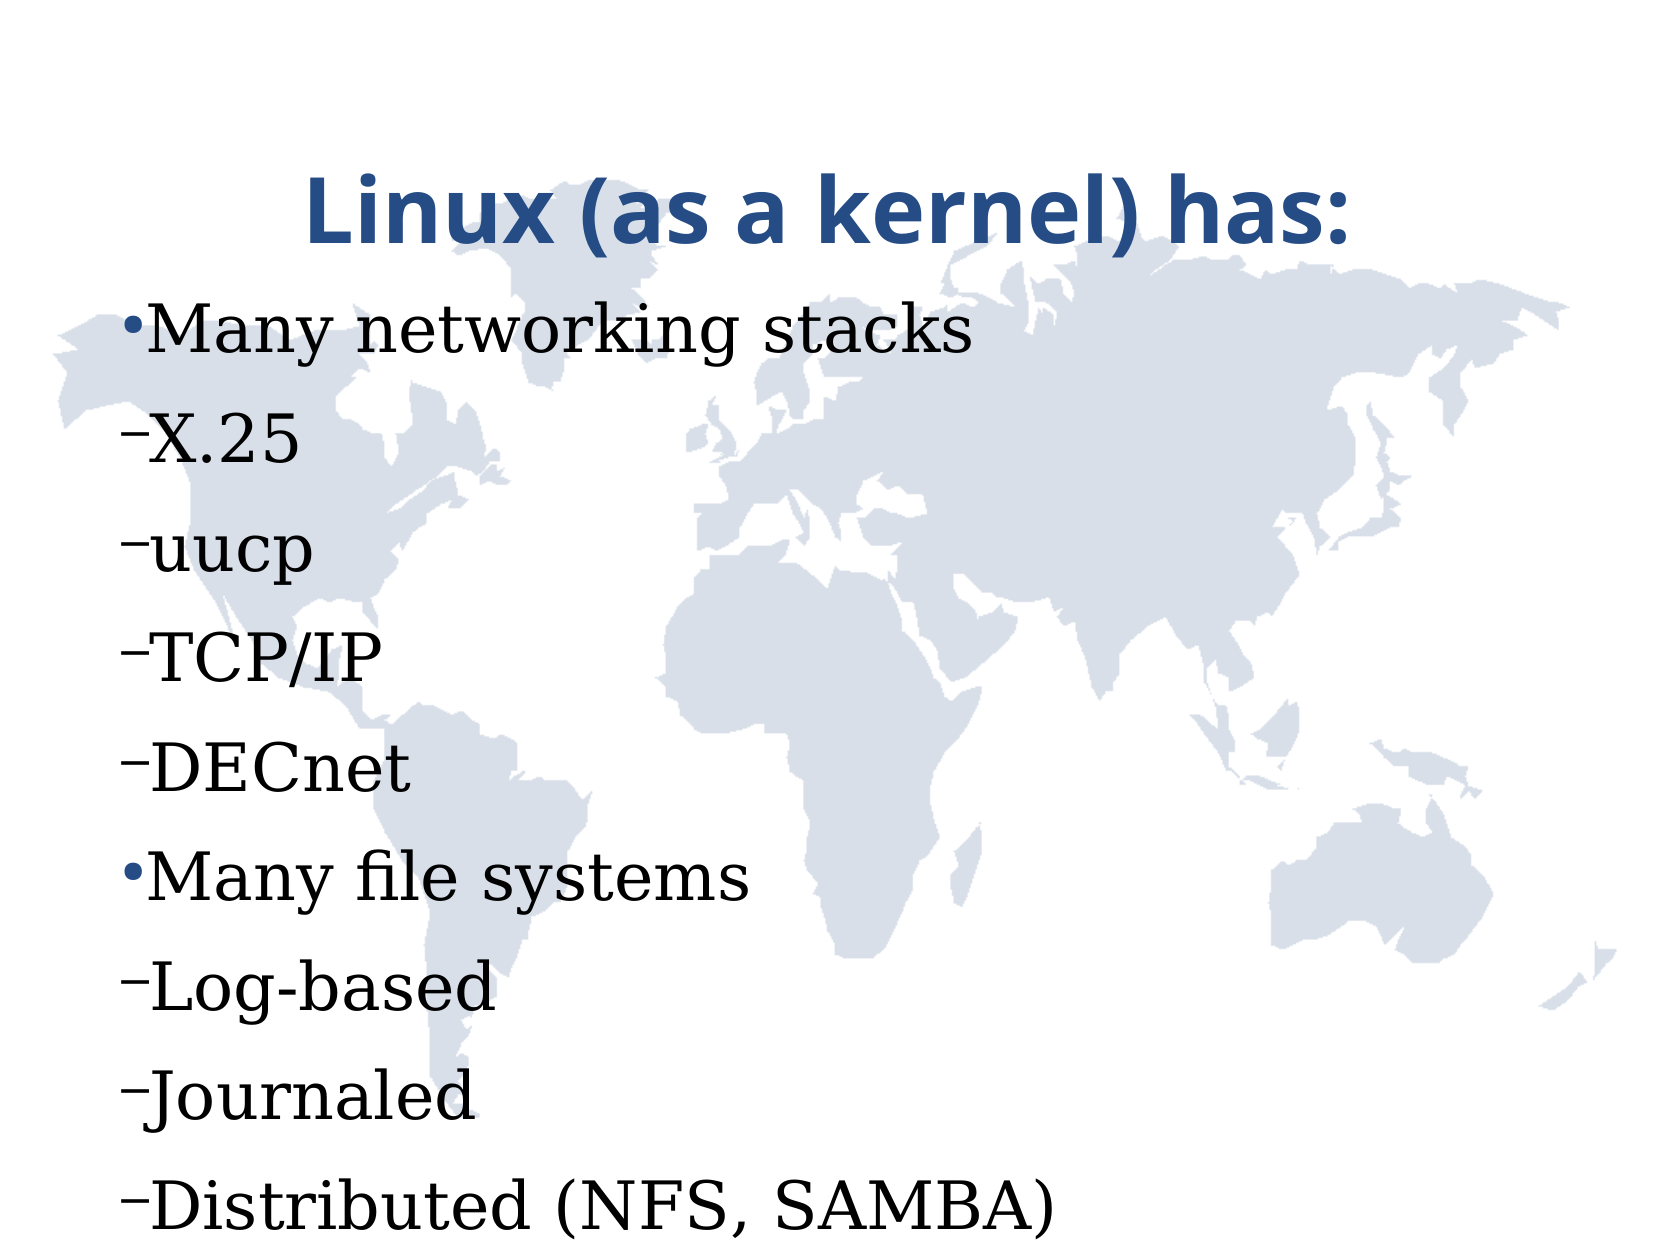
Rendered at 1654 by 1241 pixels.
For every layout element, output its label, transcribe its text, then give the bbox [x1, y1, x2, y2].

title Linux (as a kernel) has: [121, 102, 1534, 286]
list Many networking stacks X.25 uucp TCP/IP DECnet Many file systems Log-based Journaled Distributed (NFS, SAMBA) [121, 286, 1534, 1241]
